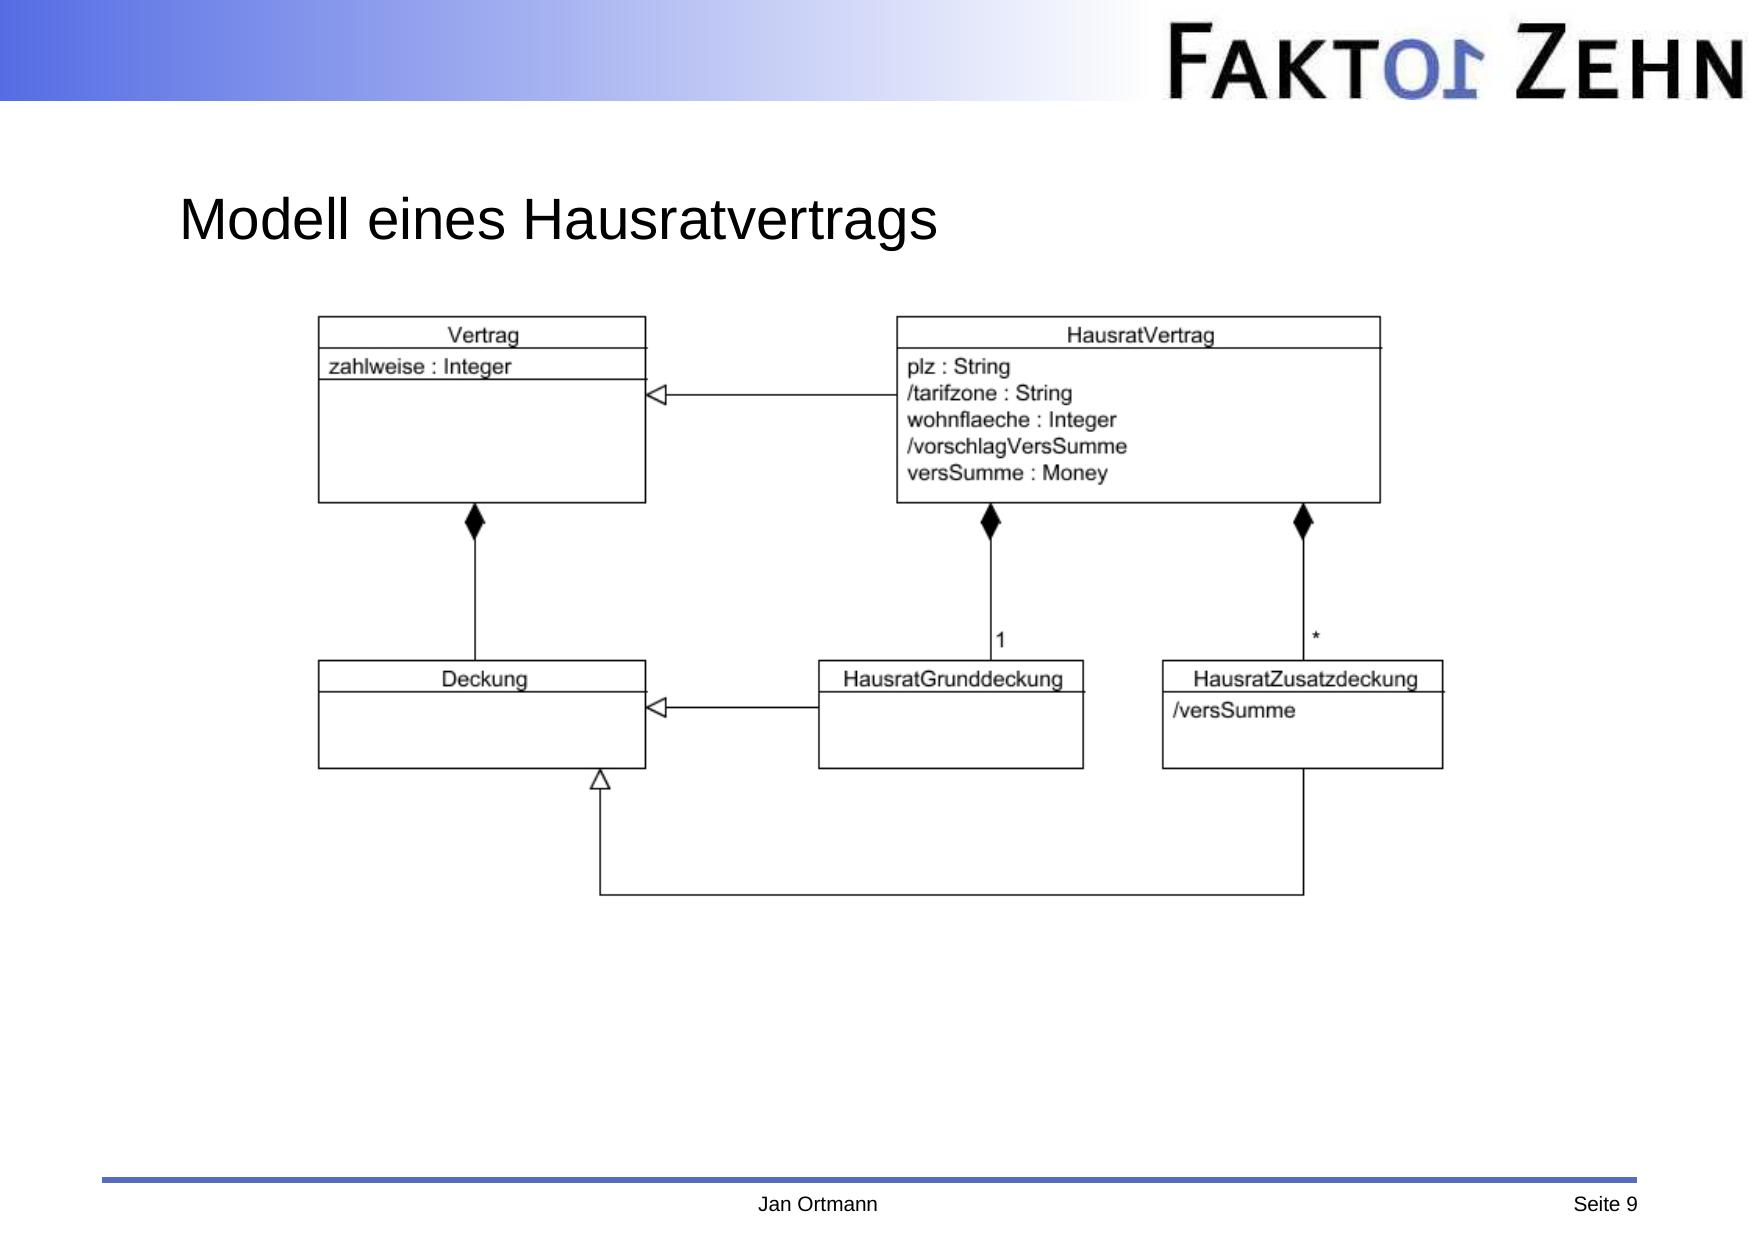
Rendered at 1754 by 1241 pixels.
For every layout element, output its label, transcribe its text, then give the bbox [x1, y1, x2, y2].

picture [1162, 7, 1752, 100]
title Modell eines Hausratvertrags [179, 142, 1576, 296]
picture [287, 285, 1475, 957]
